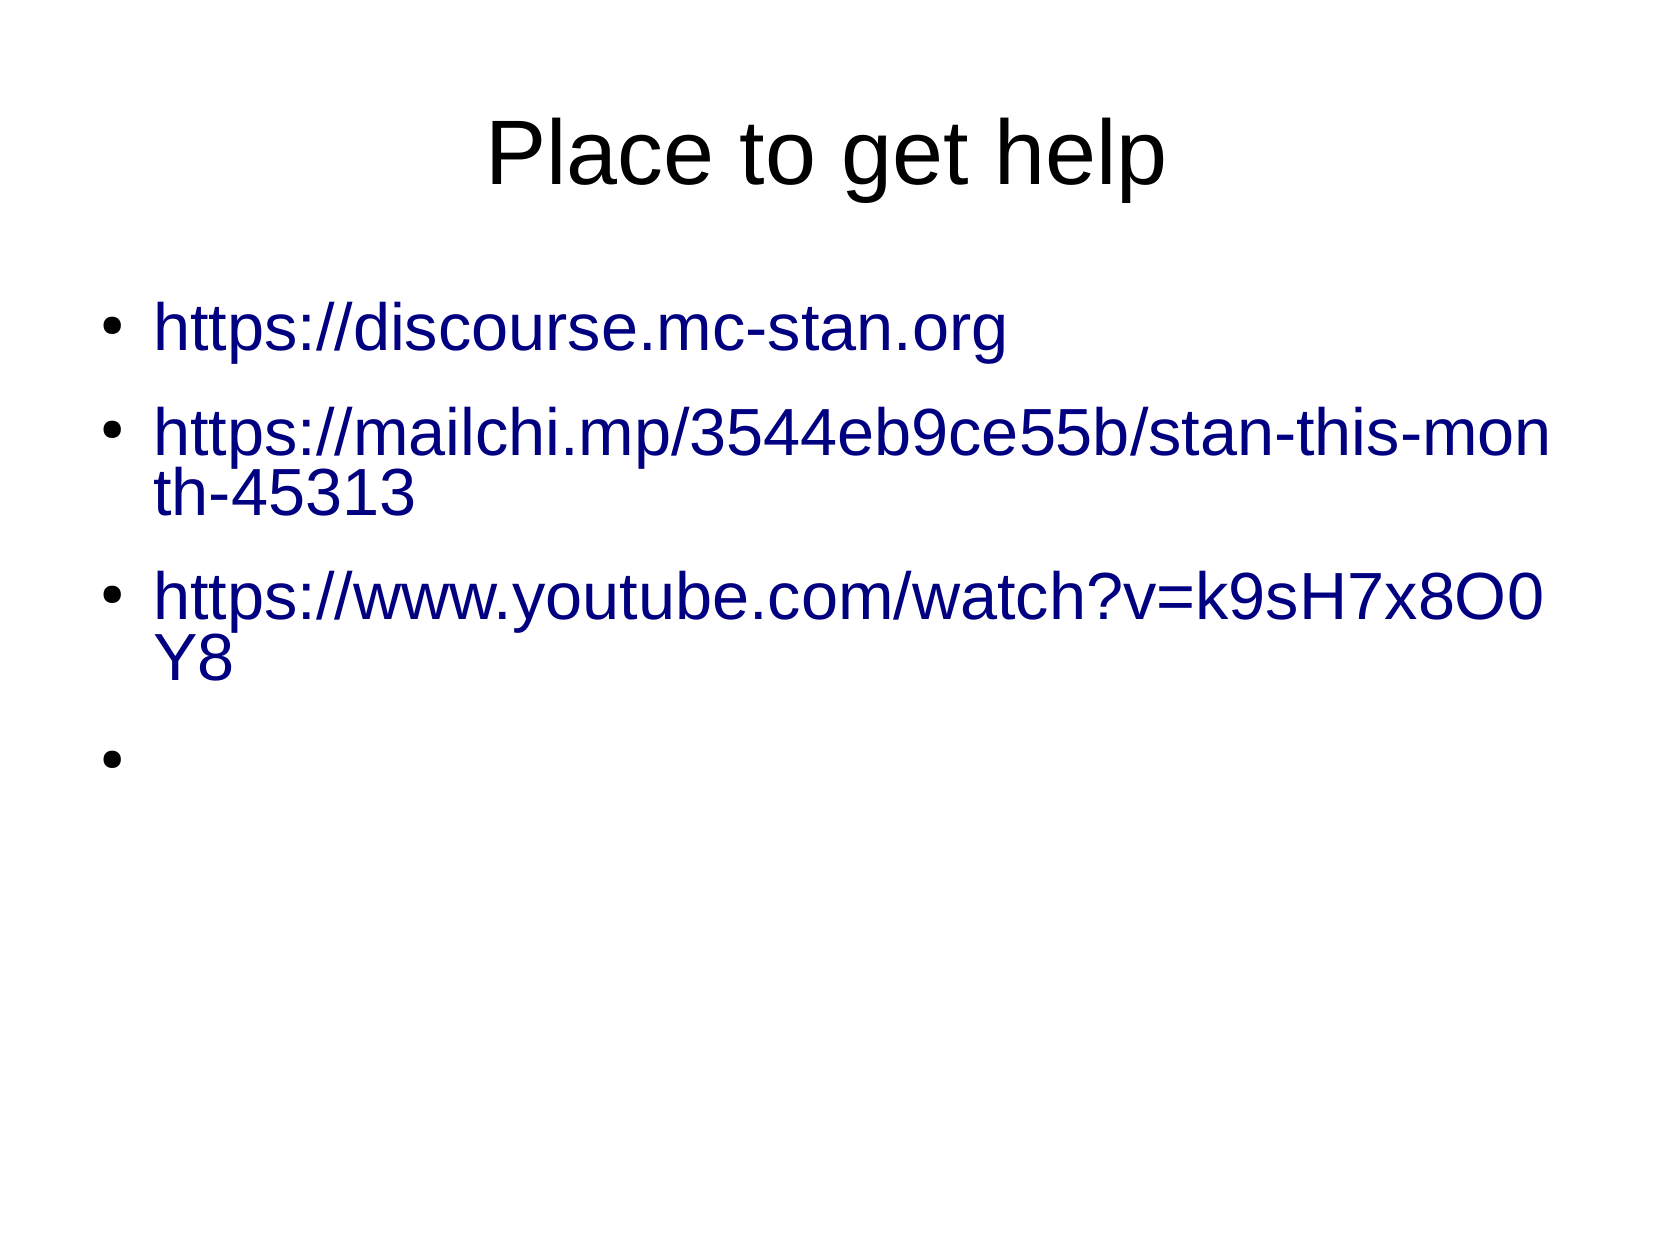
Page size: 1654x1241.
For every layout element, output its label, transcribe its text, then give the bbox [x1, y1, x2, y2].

list https://discourse.mc-stan.org https://mailchi.mp/3544eb9ce55b/stan-this-month-45313 https://www.youtube.com/watch?v=k9sH7x8O0Y8 [82, 290, 1571, 1109]
title Place to get help [82, 49, 1571, 257]
